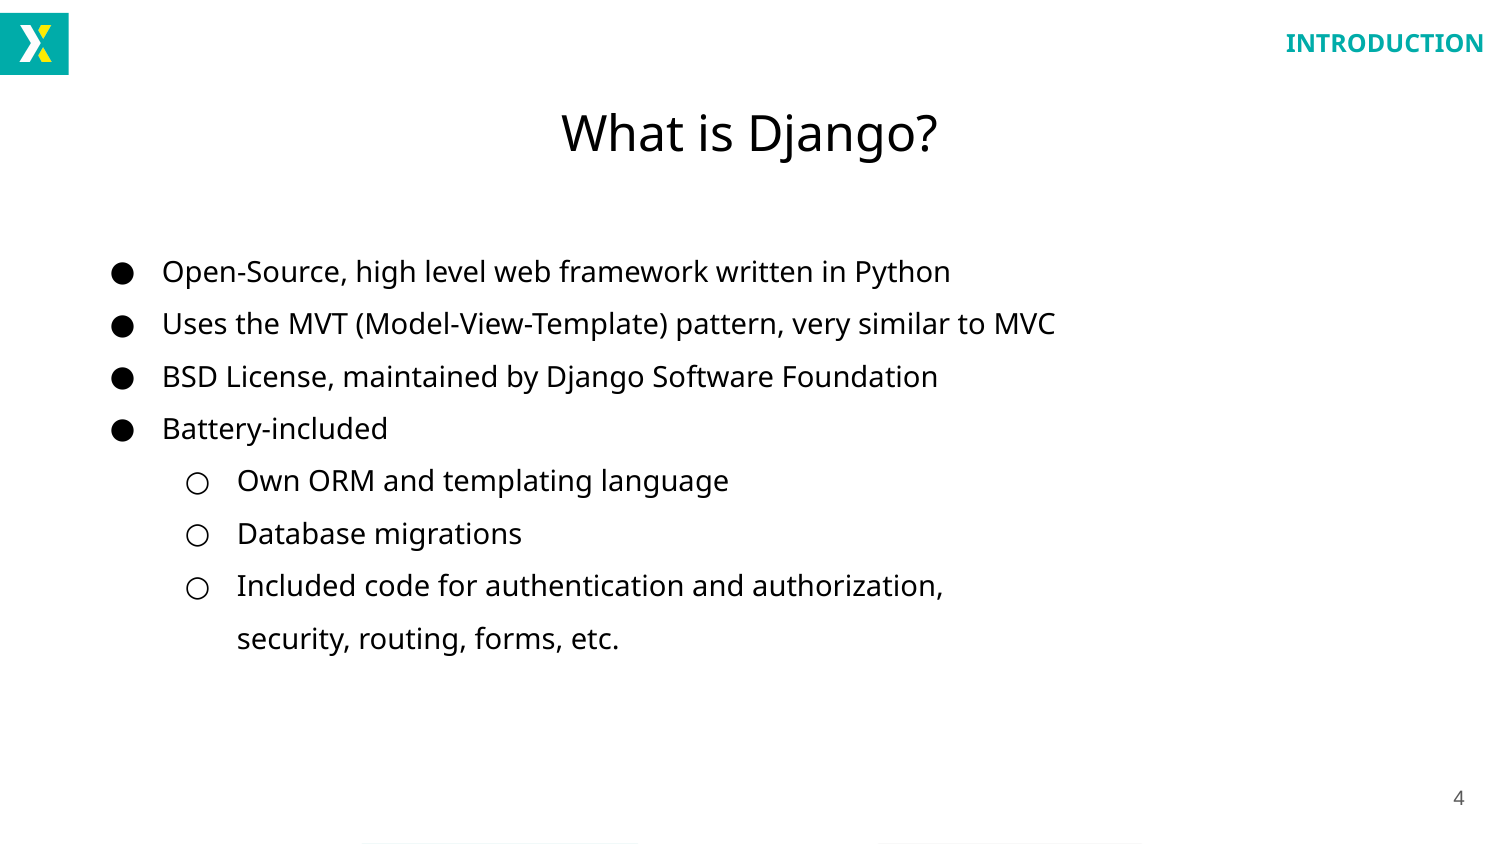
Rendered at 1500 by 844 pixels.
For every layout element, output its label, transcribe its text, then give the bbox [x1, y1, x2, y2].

picture [17, 25, 54, 62]
slide_number <number> [1389, 764, 1480, 830]
text_box Open-Source, high level web framework written in Python Uses the MVT (Model-View-Template) pattern, very similar to MVC BSD License, maintained by Django Software Foundation Battery-included Own ORM and templating language Database migrations Included code for authentication and authorization, security, routing, forms, etc. [71, 220, 1367, 664]
text_box What is Django? [115, 86, 1385, 181]
